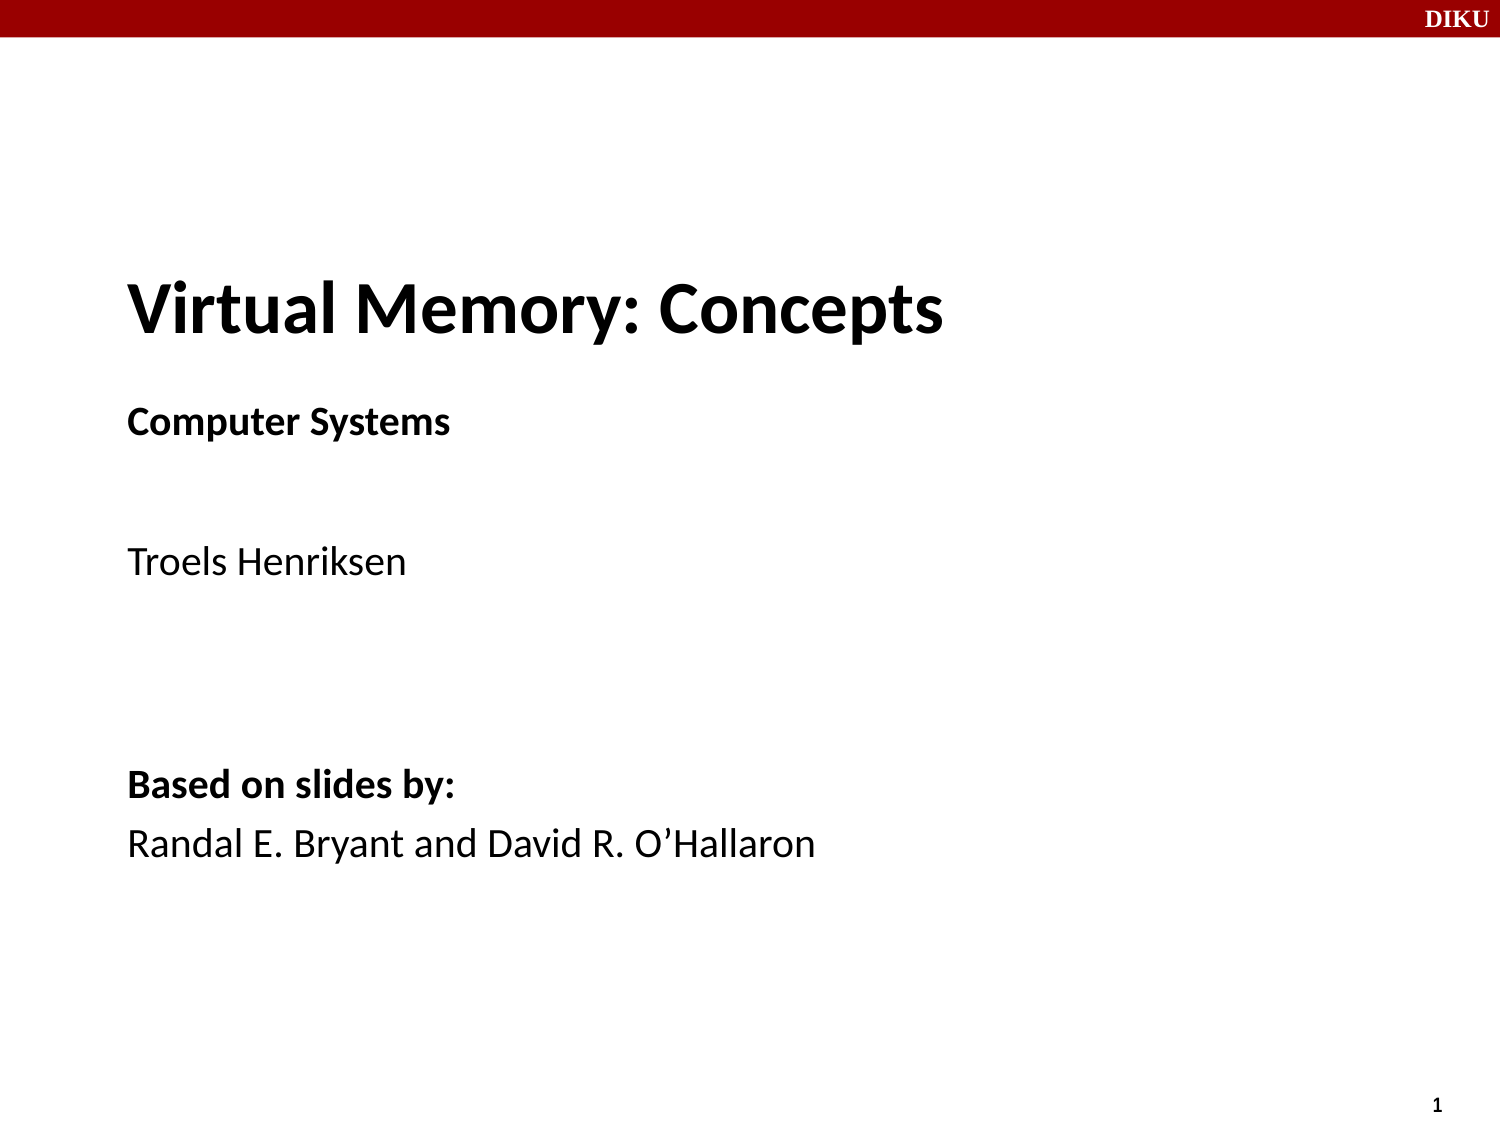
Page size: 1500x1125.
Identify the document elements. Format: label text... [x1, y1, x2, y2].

text_box Virtual Memory: Concepts Computer Systems Troels Henriksen [112, 280, 1388, 563]
text_box Based on slides by: Randal E. Bryant and David R. O’Hallaron [112, 749, 1373, 925]
